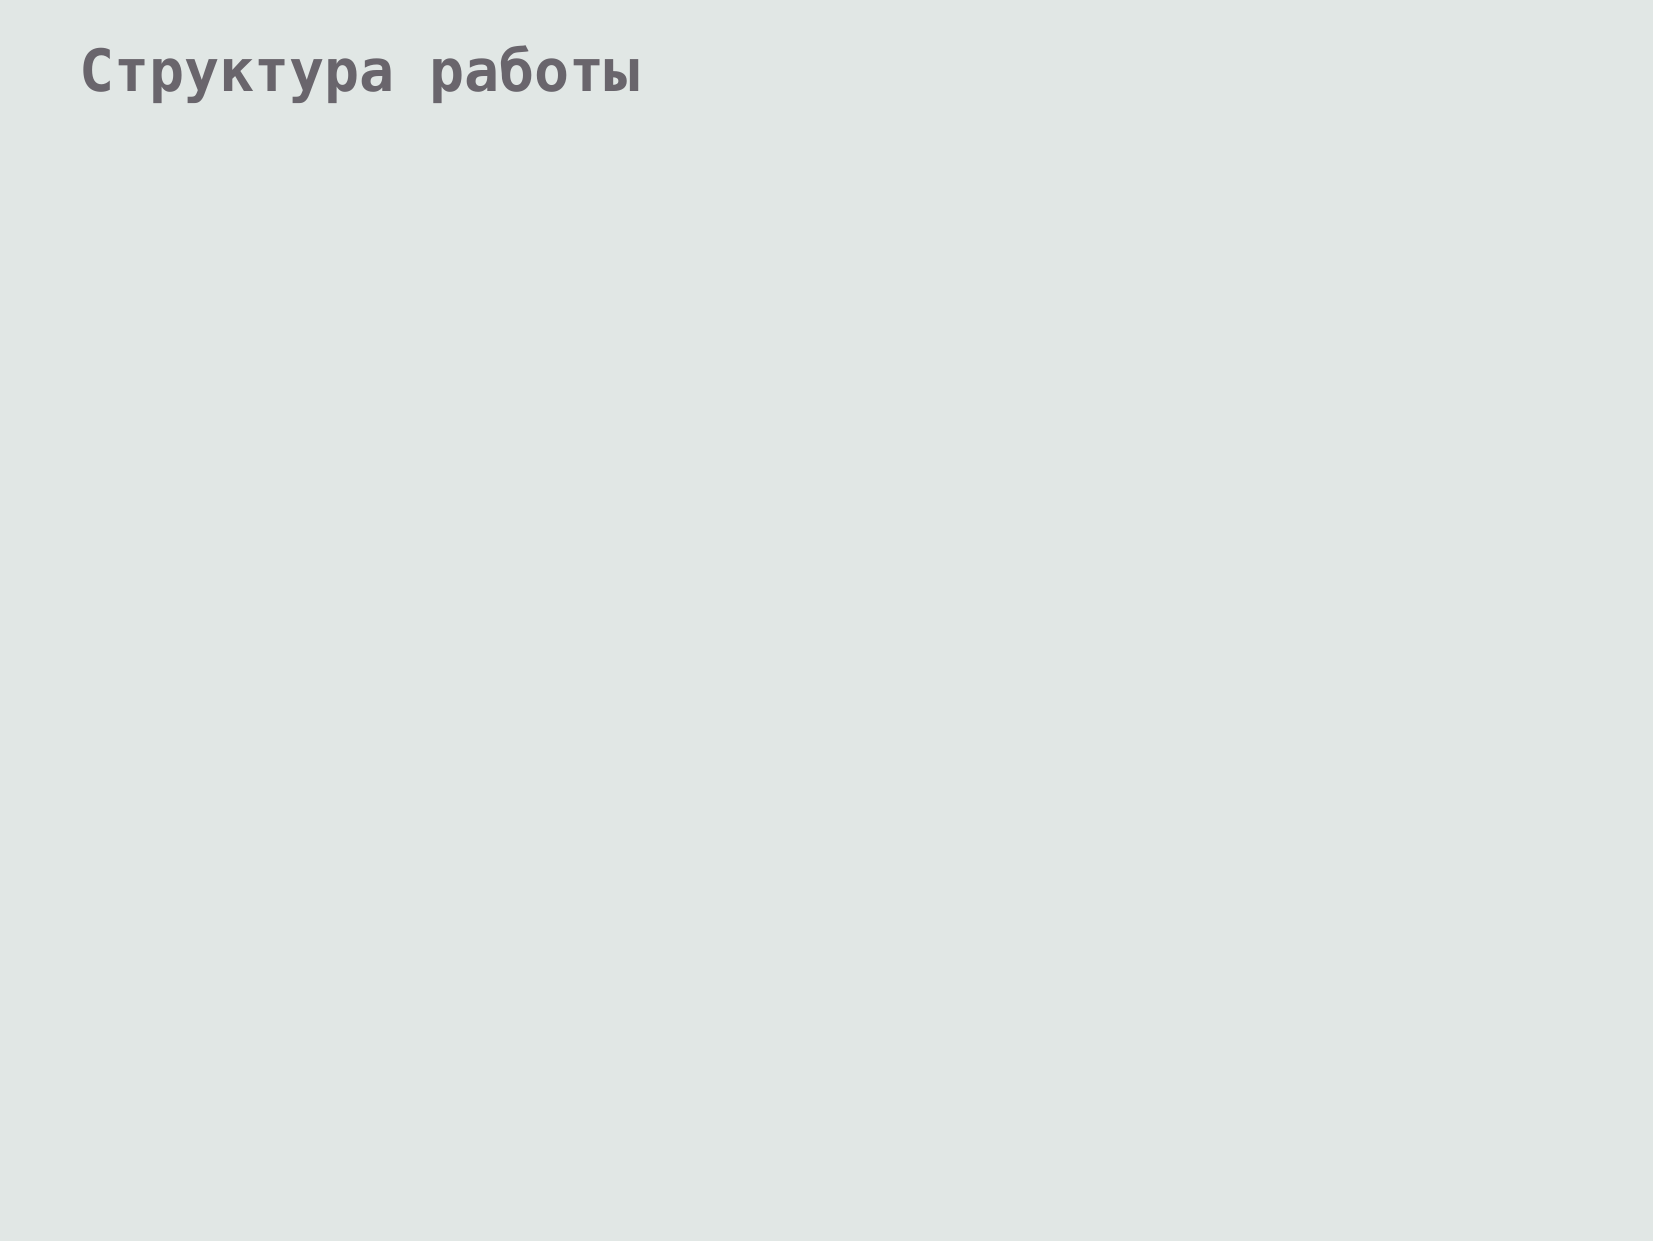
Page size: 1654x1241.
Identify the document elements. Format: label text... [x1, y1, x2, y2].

text_box Структура работы [65, 30, 1291, 113]
